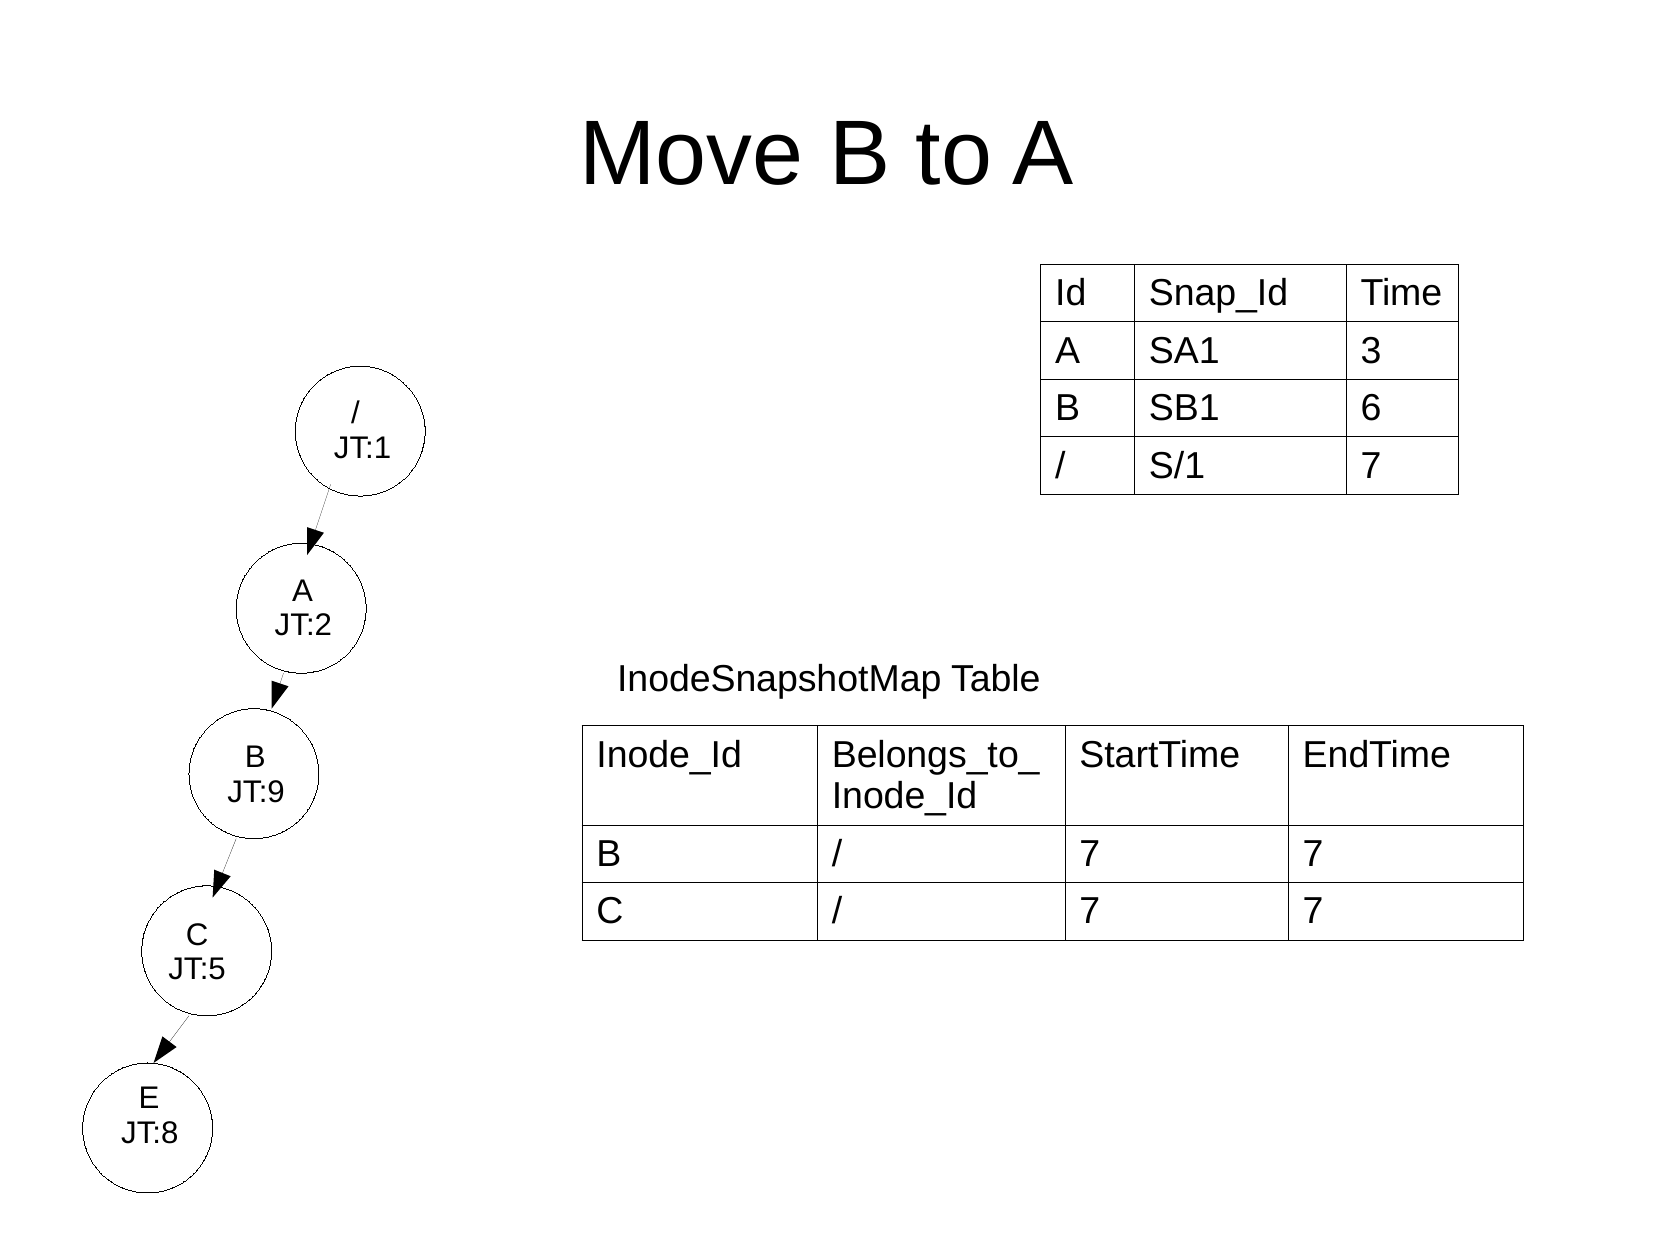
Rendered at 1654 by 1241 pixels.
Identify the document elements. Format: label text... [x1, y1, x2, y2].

table_cell SB1 [1135, 380, 1346, 436]
text_box InodeSnapshotMap Table [602, 649, 1217, 707]
table_cell / [1041, 437, 1134, 494]
table_cell 7 [1289, 826, 1523, 882]
table_cell 7 [1066, 826, 1288, 882]
table_cell / [818, 883, 1065, 940]
table_cell SA1 [1135, 322, 1346, 379]
table_cell A [1041, 322, 1134, 379]
table_cell B [583, 826, 817, 882]
table_header StartTime [1066, 726, 1288, 825]
text_box C JT:5 [153, 909, 249, 994]
table_cell 7 [1066, 883, 1288, 940]
table_header Snap_Id [1135, 265, 1346, 321]
text_box B JT:9 [212, 732, 308, 817]
table_cell 6 [1347, 380, 1458, 436]
table_header Id [1041, 265, 1134, 321]
text_box A JT:2 [259, 565, 402, 650]
table_cell S/1 [1135, 437, 1346, 494]
table_header Belongs_to_Inode_Id [818, 726, 1065, 825]
table_header Time [1347, 265, 1458, 321]
title Move B to A [82, 49, 1571, 257]
table_cell 7 [1289, 883, 1523, 940]
text_box / JT:1 [318, 388, 414, 473]
table_header EndTime [1289, 726, 1523, 825]
table_cell / [818, 826, 1065, 882]
table_cell C [583, 883, 817, 940]
table_cell 3 [1347, 322, 1458, 379]
table_cell B [1041, 380, 1134, 436]
text_box E JT:8 [106, 1073, 201, 1158]
table_header Inode_Id [583, 726, 817, 825]
table_cell 7 [1347, 437, 1458, 494]
